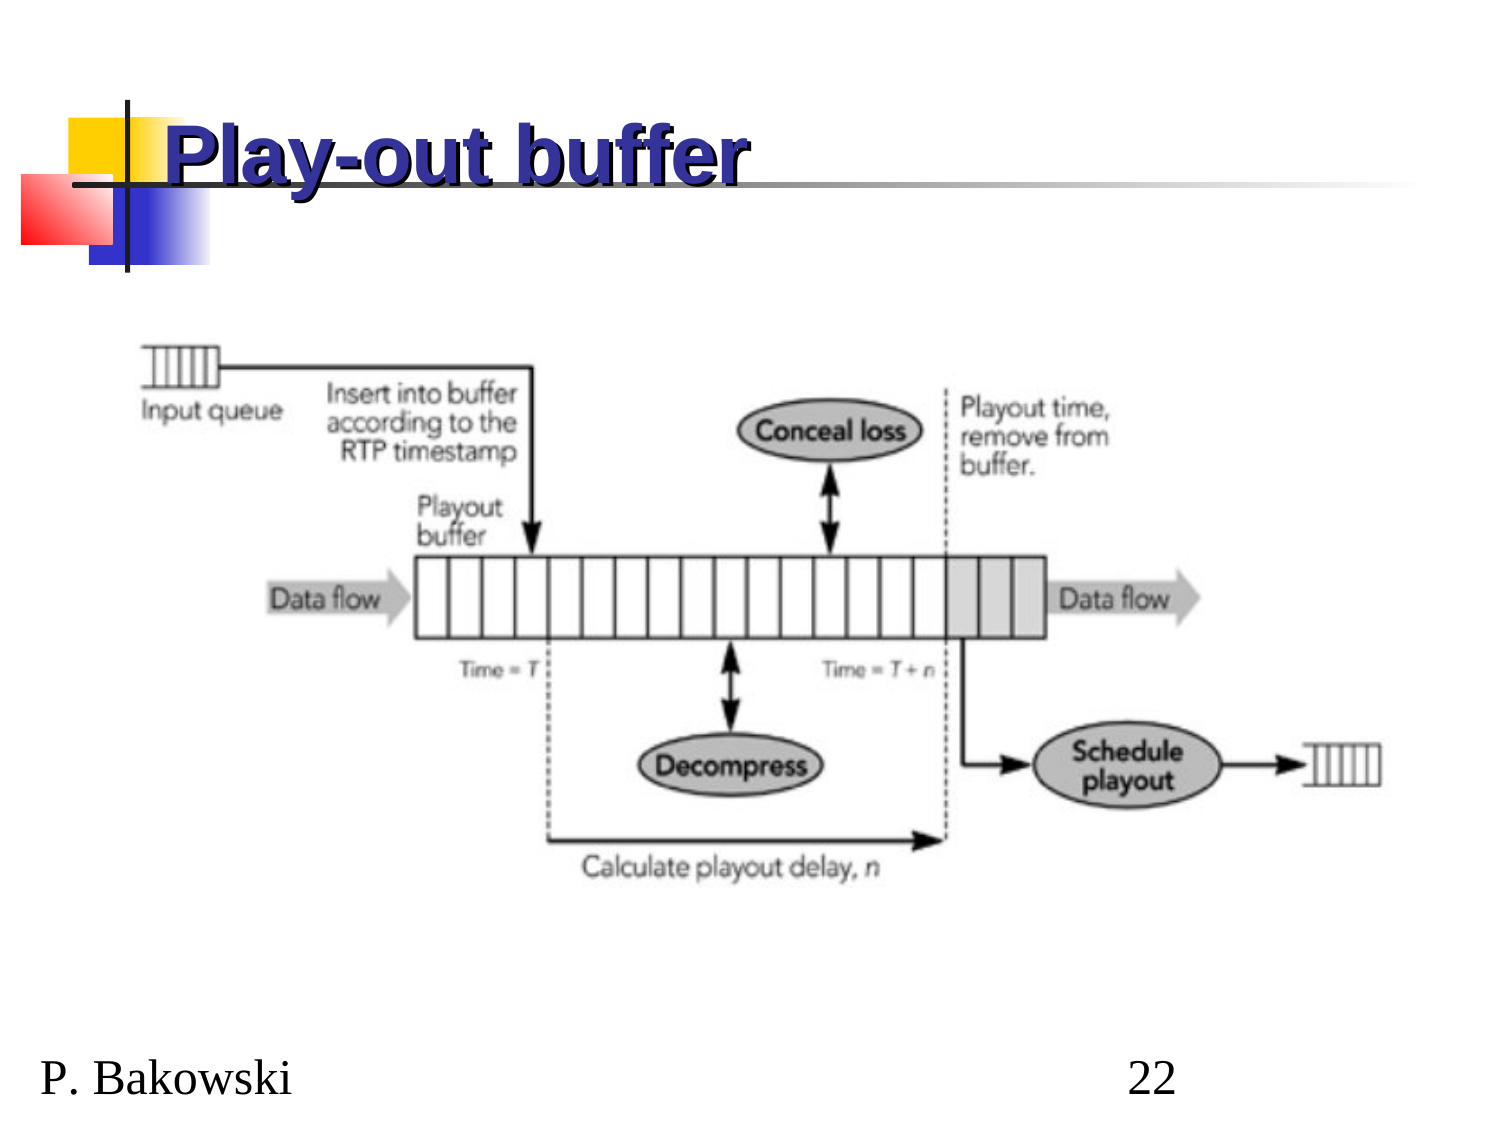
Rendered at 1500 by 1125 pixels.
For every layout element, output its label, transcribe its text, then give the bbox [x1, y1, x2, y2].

title Play-out buffer [147, 92, 1500, 213]
picture [106, 283, 1431, 922]
